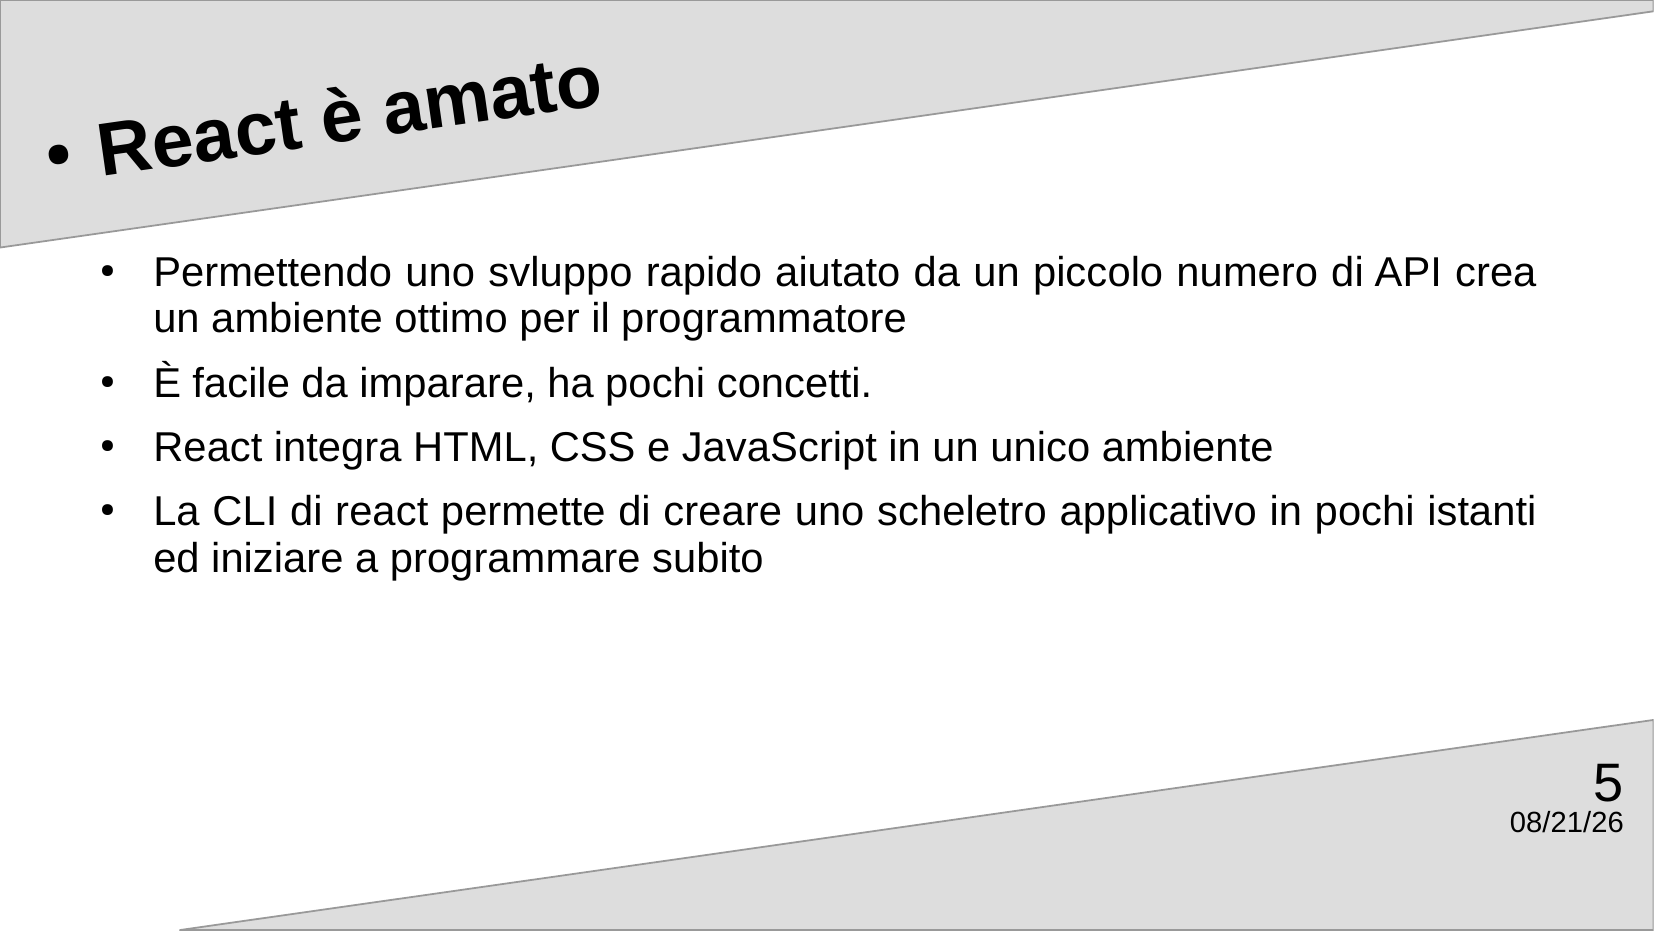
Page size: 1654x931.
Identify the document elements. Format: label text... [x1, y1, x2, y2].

list Permettendo uno svluppo rapido aiutato da un piccolo numero di API crea un ambiente ottimo per il programmatore È facile da imparare, ha pochi concetti. React integra HTML, CSS e JavaScript in un unico ambiente La CLI di react permette di creare uno scheletro applicativo in pochi istanti ed iniziare a programmare subito [82, 248, 1538, 789]
title React è amato [16, 0, 1502, 245]
